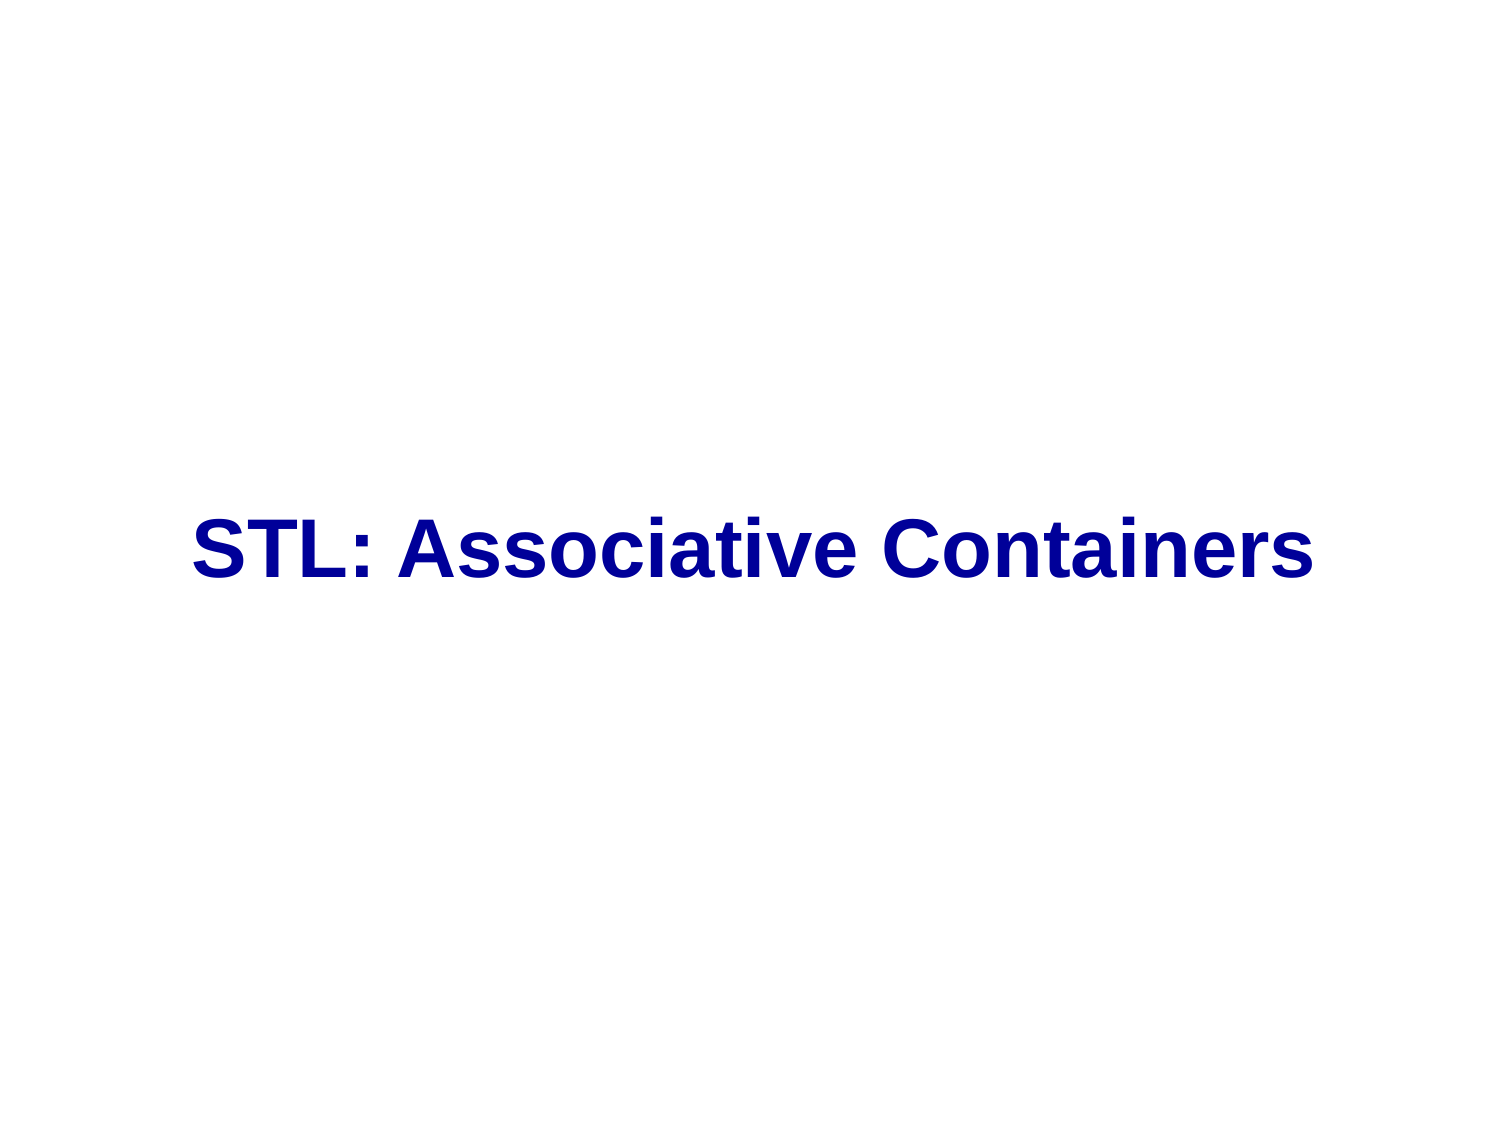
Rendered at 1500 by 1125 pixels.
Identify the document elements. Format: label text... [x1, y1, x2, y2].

title STL: Associative Containers [120, 442, 1389, 646]
